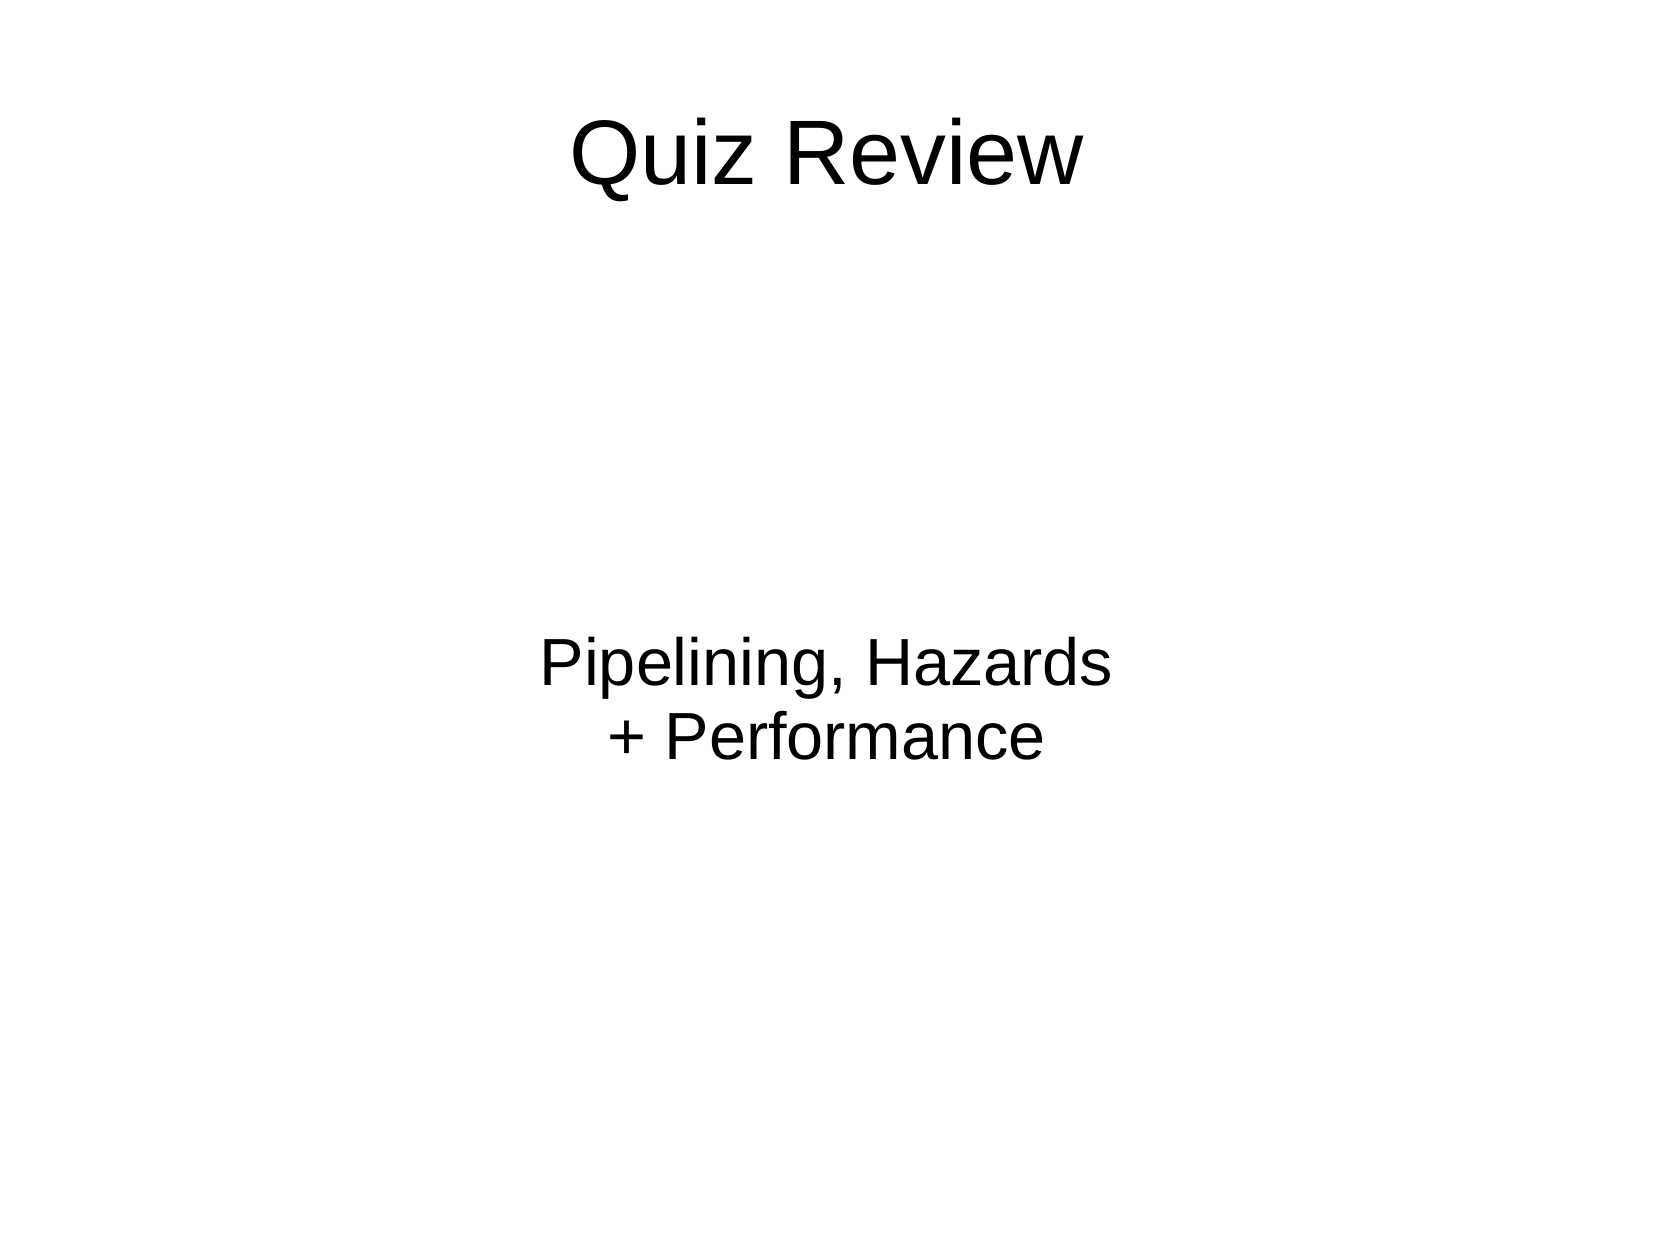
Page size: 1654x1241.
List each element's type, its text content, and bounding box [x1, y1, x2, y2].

subtitle Pipelining, Hazards + Performance [82, 290, 1571, 1109]
title Quiz Review [82, 49, 1571, 257]
